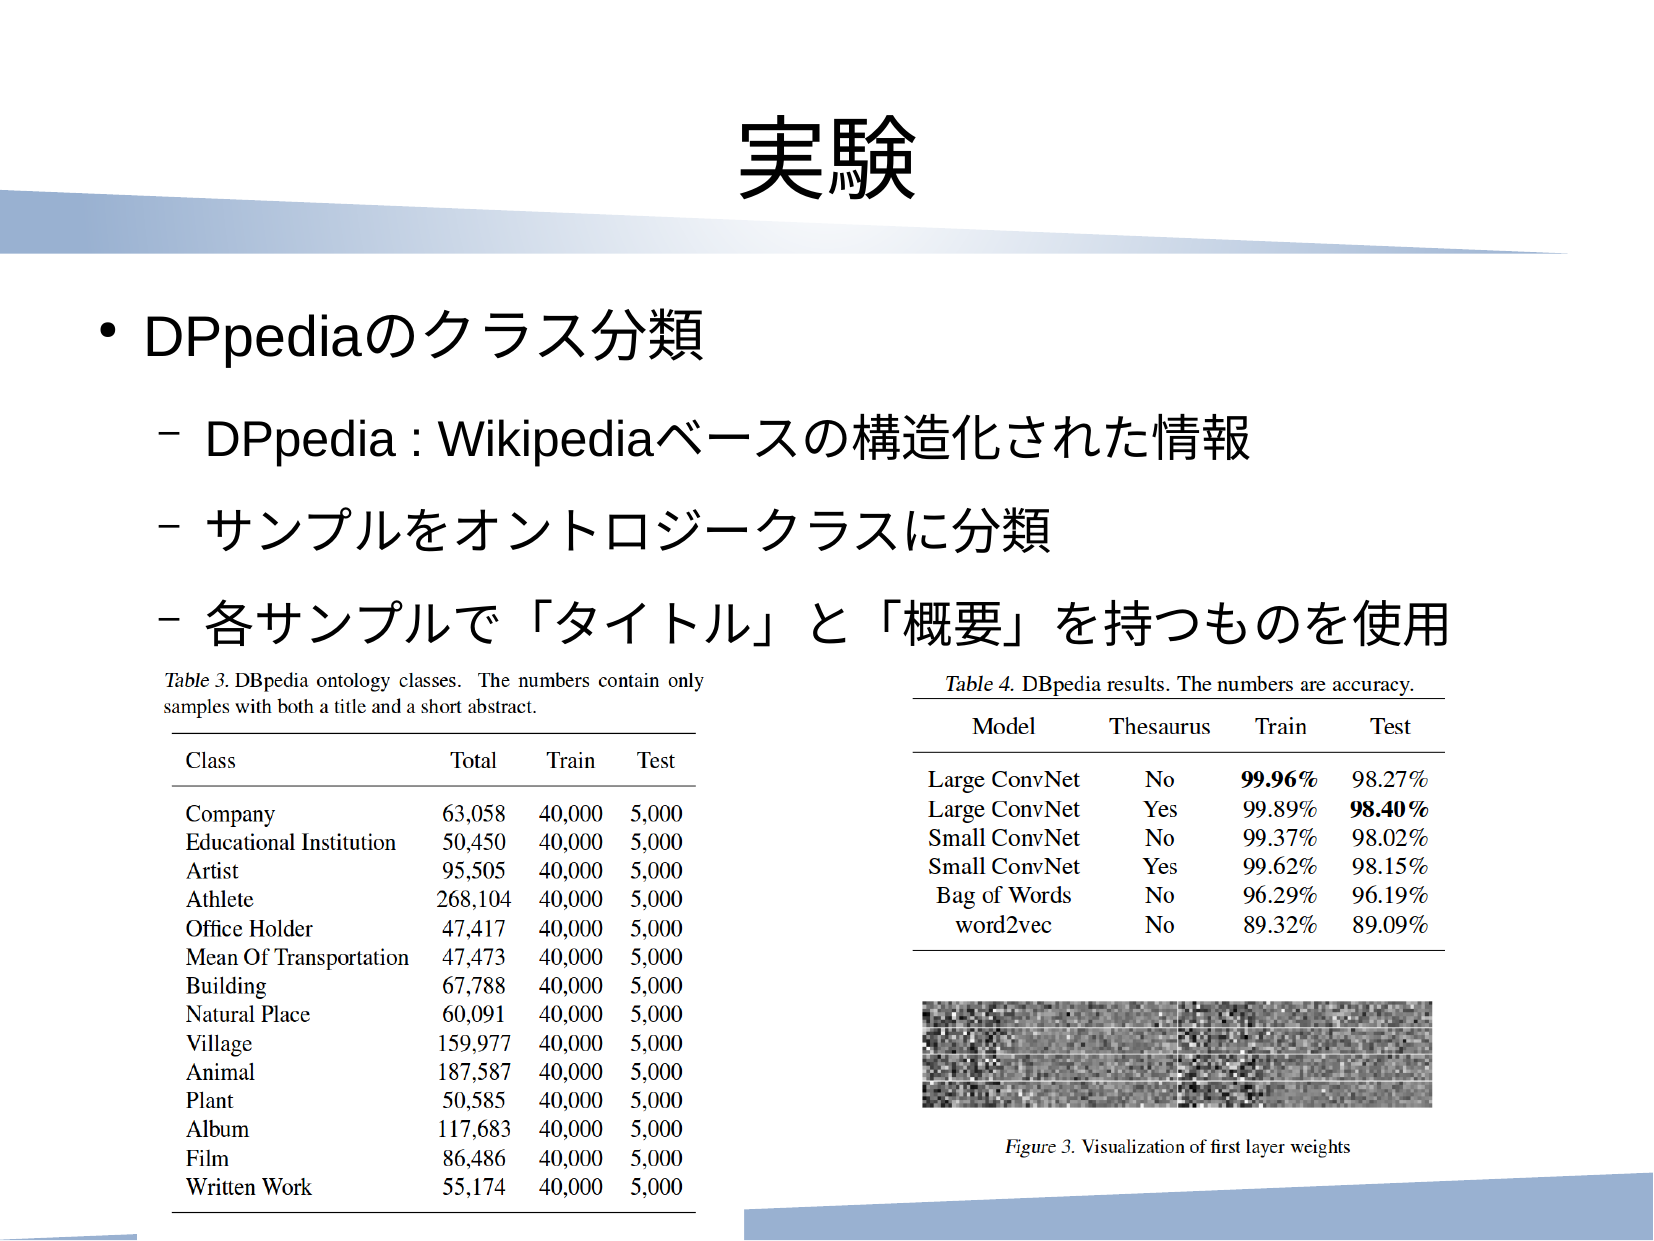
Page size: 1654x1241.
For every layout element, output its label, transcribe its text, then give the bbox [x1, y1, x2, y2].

title 実験 [82, 49, 1571, 257]
picture [826, 662, 1484, 1161]
list DPpediaのクラス分類 DPpedia : Wikipediaベースの構造化された情報 サンプルをオントロジークラスに分類 各サンプルで「タイトル」と「概要」を持つものを使用 [82, 290, 1571, 662]
picture [137, 662, 745, 1241]
